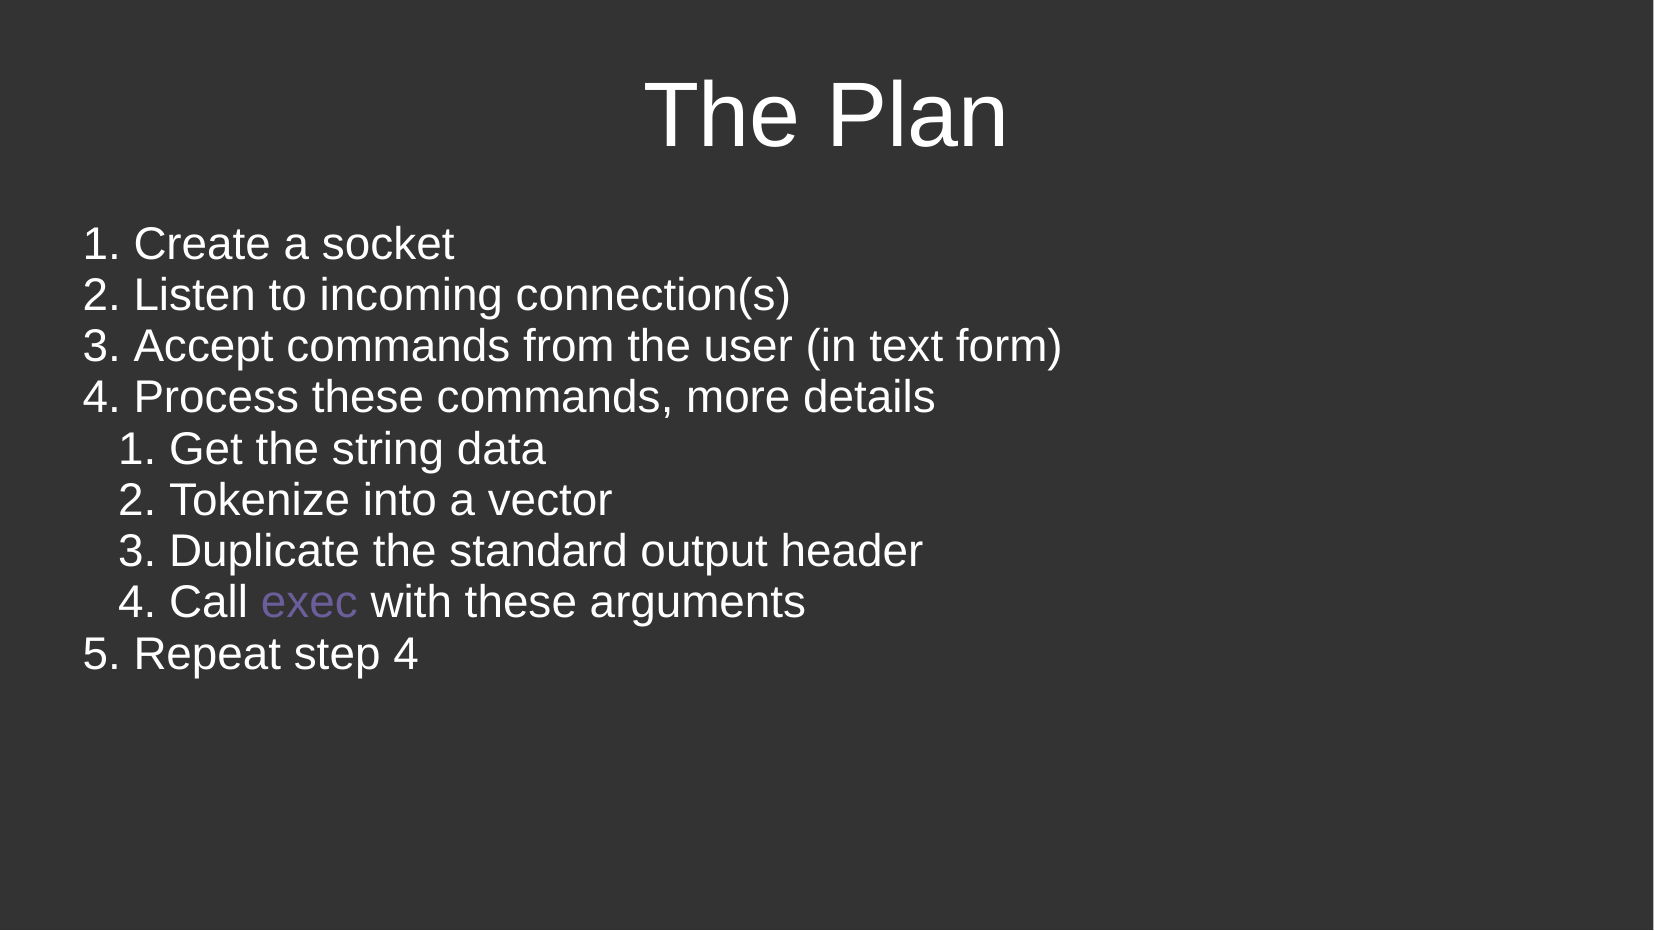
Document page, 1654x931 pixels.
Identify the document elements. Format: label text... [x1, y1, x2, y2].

title The Plan [82, 37, 1571, 193]
subtitle Create a socket Listen to incoming connection(s) Accept commands from the user (in text form) Process these commands, more details Get the string data Tokenize into a vector Duplicate the standard output header Call exec with these arguments Repeat step 4 [82, 217, 1571, 758]
